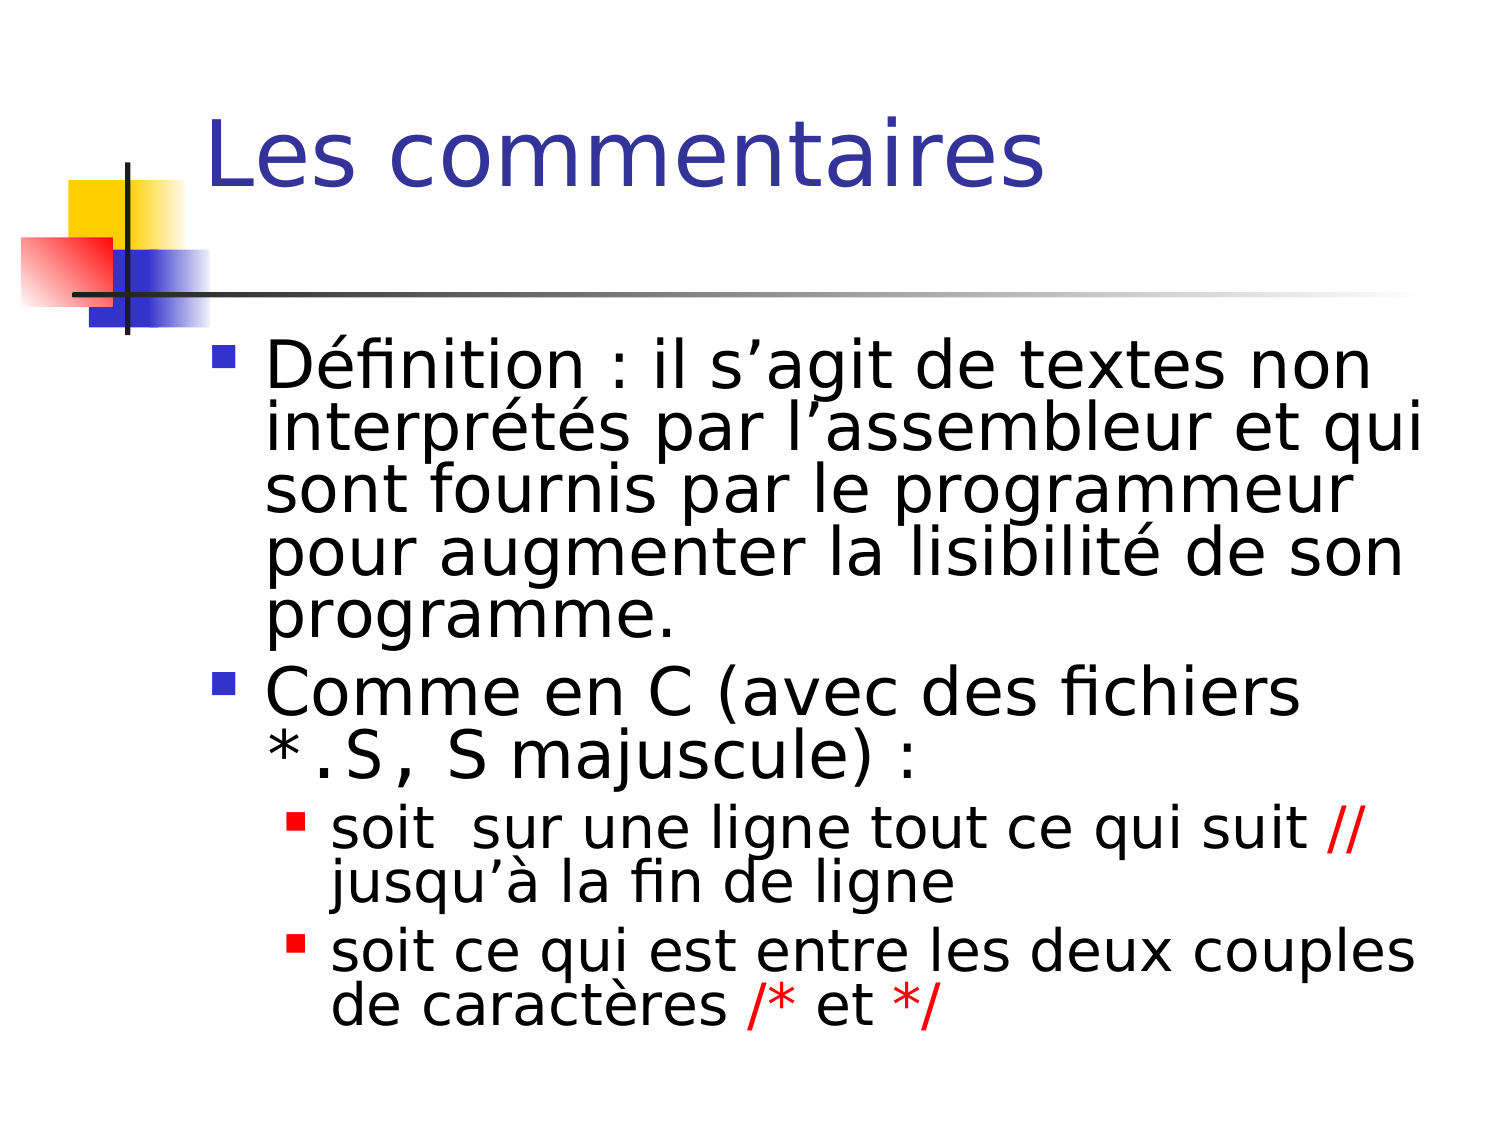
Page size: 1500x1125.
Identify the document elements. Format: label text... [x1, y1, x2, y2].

title Les commentaires [188, 27, 1467, 283]
list Définition : il s’agit de textes non interprétés par l’assembleur et qui sont fournis par le programmeur pour augmenter la lisibilité de son programme. Comme en C (avec des fichiers *.S, S majuscule) : soit sur une ligne tout ce qui suit // jusqu’à la fin de ligne soit ce qui est entre les deux couples de caractères /* et */ [193, 330, 1469, 1060]
